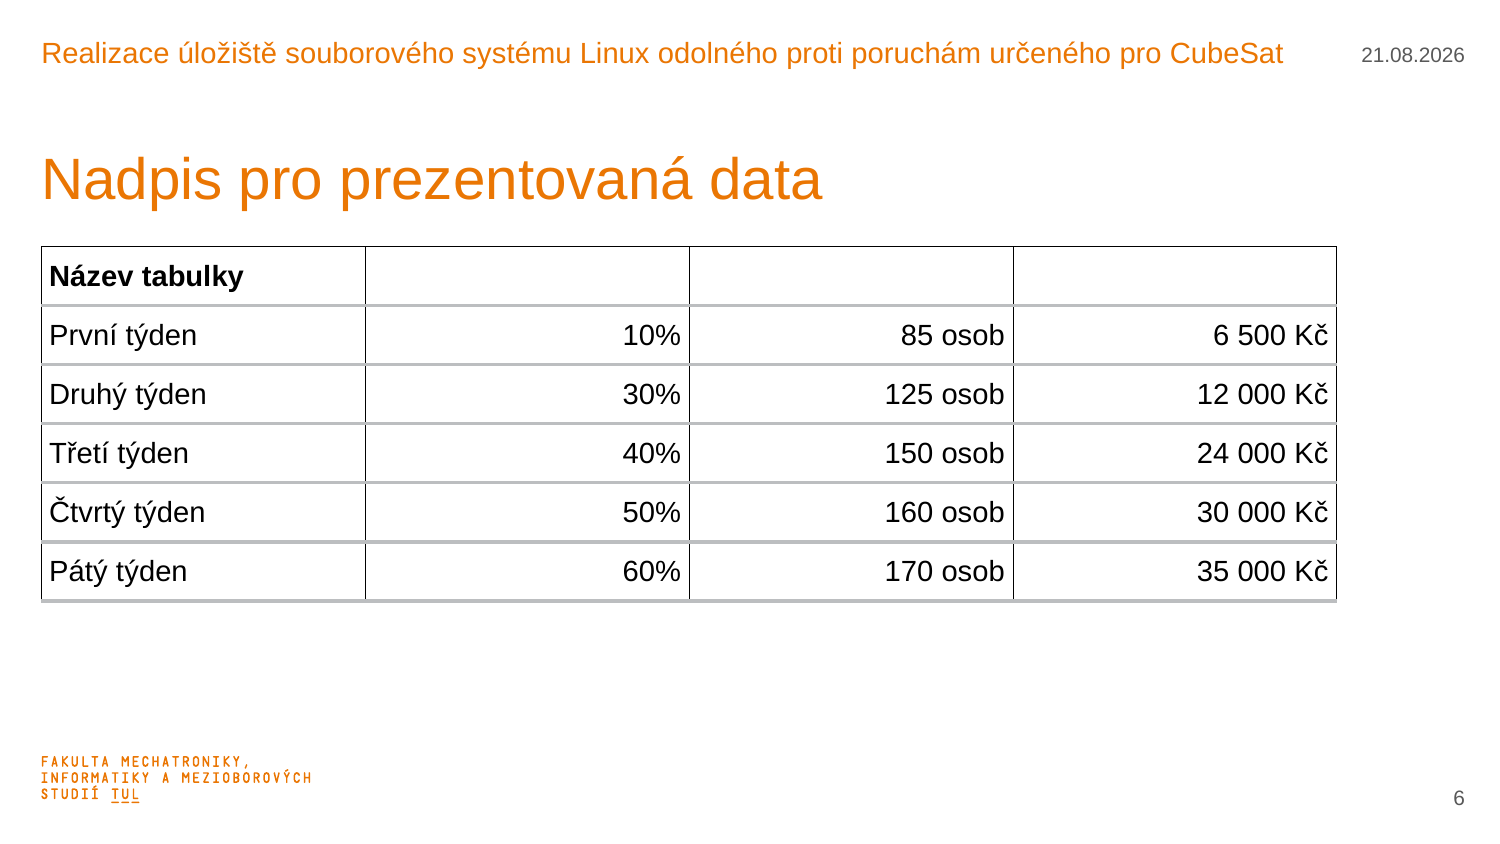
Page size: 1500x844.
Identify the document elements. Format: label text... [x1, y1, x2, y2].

table_header [690, 247, 1013, 304]
table_cell 50% [366, 484, 689, 540]
table_cell Pátý týden [42, 544, 365, 599]
table_header [1014, 247, 1336, 304]
table_cell 150 osob [690, 425, 1013, 481]
table_cell 60% [366, 544, 689, 599]
table_header [366, 247, 689, 304]
table_cell 125 osob [690, 366, 1013, 422]
table_cell 30 000 Kč [1014, 484, 1336, 540]
table_cell 160 osob [690, 484, 1013, 540]
table_cell 170 osob [690, 544, 1013, 599]
title Nadpis pro prezentovaná data [41, 126, 1282, 221]
table_cell Čtvrtý týden [42, 484, 365, 540]
table_cell 6 500 Kč [1014, 307, 1336, 363]
table_cell Druhý týden [42, 366, 365, 422]
table_cell 35 000 Kč [1014, 544, 1336, 599]
table_header Název tabulky [42, 247, 365, 304]
table_cell 12 000 Kč [1014, 366, 1336, 422]
table_cell 85 osob [690, 307, 1013, 363]
table_cell Třetí týden [42, 425, 365, 481]
table_cell 10% [366, 307, 689, 363]
table_cell První týden [42, 307, 365, 363]
table_cell 24 000 Kč [1014, 425, 1336, 481]
footer Realizace úložiště souborového systému Linux odolného proti poruchám určeného pro CubeSat [41, 34, 1301, 95]
table_cell 30% [366, 366, 689, 422]
slide_number <číslo> [1424, 771, 1480, 824]
table_cell 40% [366, 425, 689, 481]
